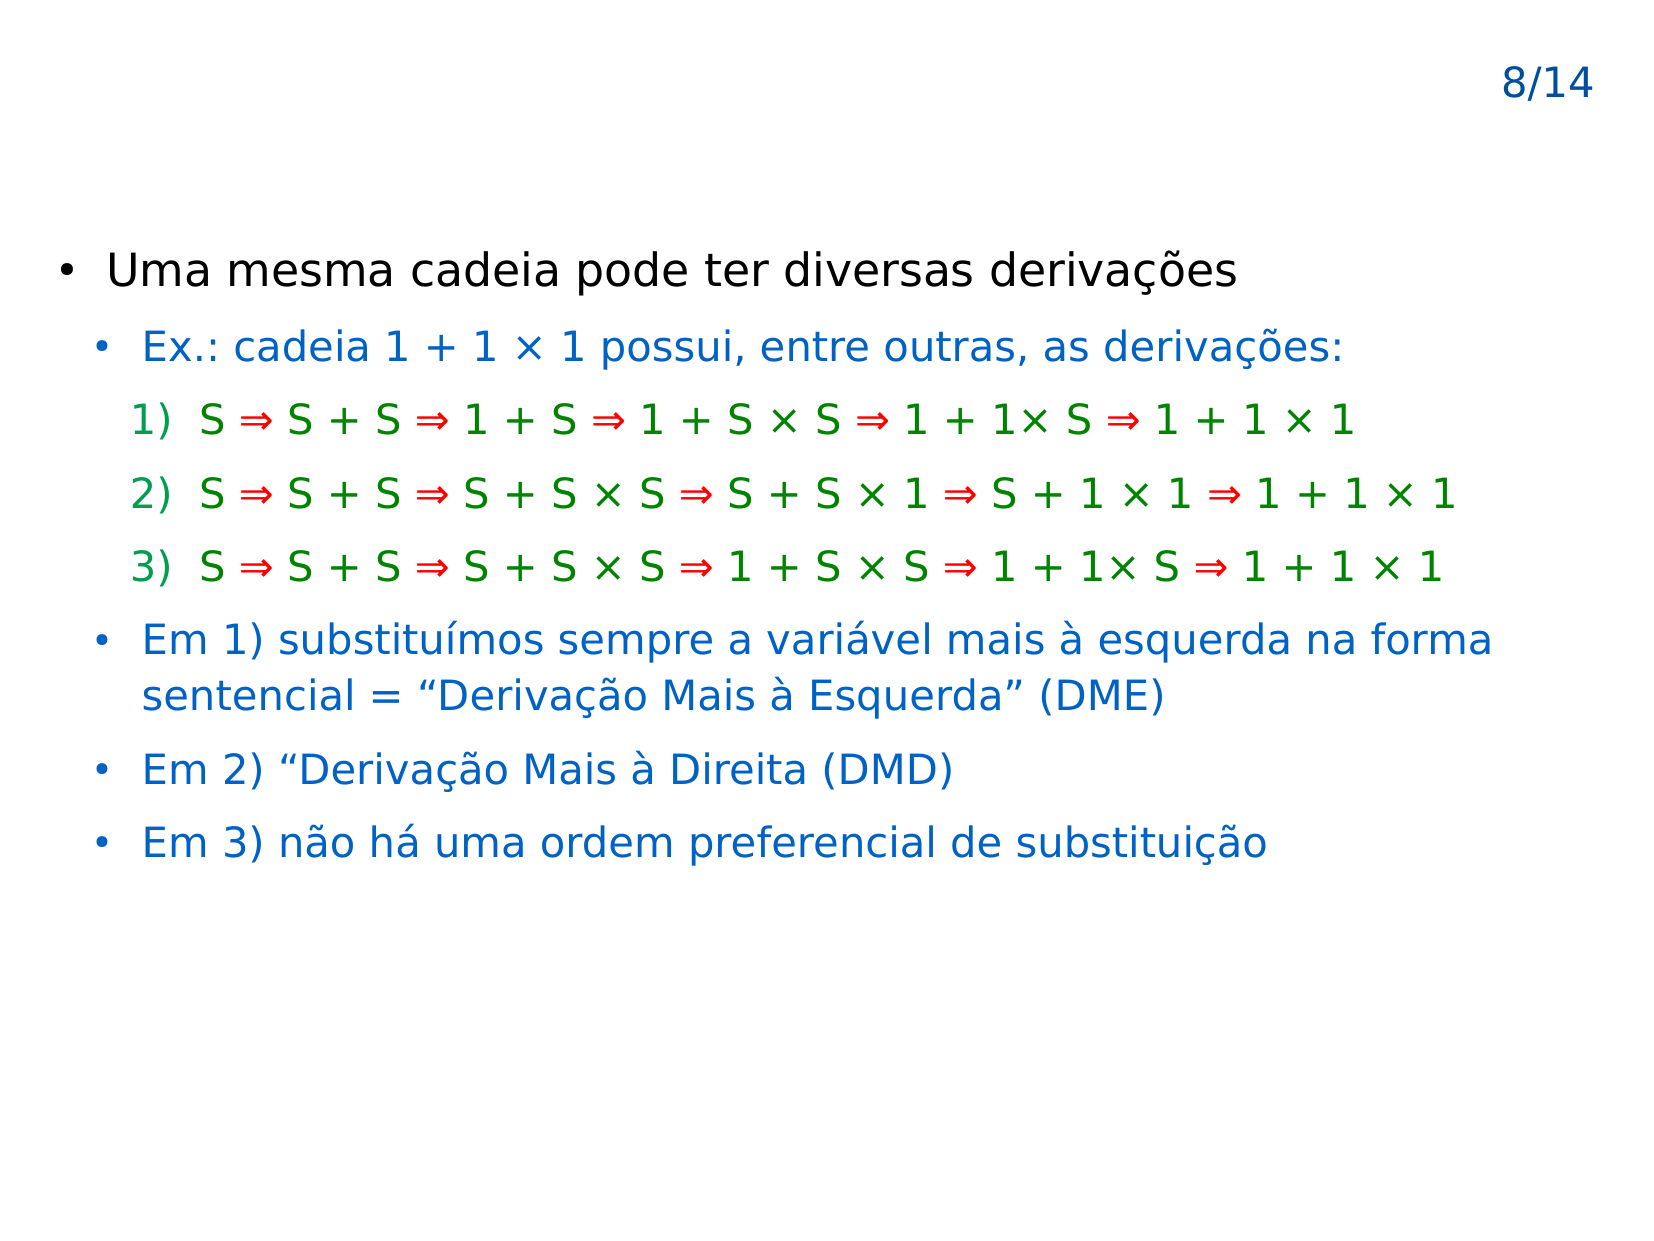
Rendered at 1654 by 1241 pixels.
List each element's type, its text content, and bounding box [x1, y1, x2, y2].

list Uma mesma cadeia pode ter diversas derivações Ex.: cadeia 1 + 1 × 1 possui, entre outras, as derivações: S ⇒ S + S ⇒ 1 + S ⇒ 1 + S × S ⇒ 1 + 1× S ⇒ 1 + 1 × 1 S ⇒ S + S ⇒ S + S × S ⇒ S + S × 1 ⇒ S + 1 × 1 ⇒ 1 + 1 × 1 S ⇒ S + S ⇒ S + S × S ⇒ 1 + S × S ⇒ 1 + 1× S ⇒ 1 + 1 × 1 Em 1) substituímos sempre a variável mais à esquerda na forma sentencial = “Derivação Mais à Esquerda” (DME) Em 2) “Derivação Mais à Direita (DMD) Em 3) não há uma ordem preferencial de substituição [59, 236, 1595, 1211]
